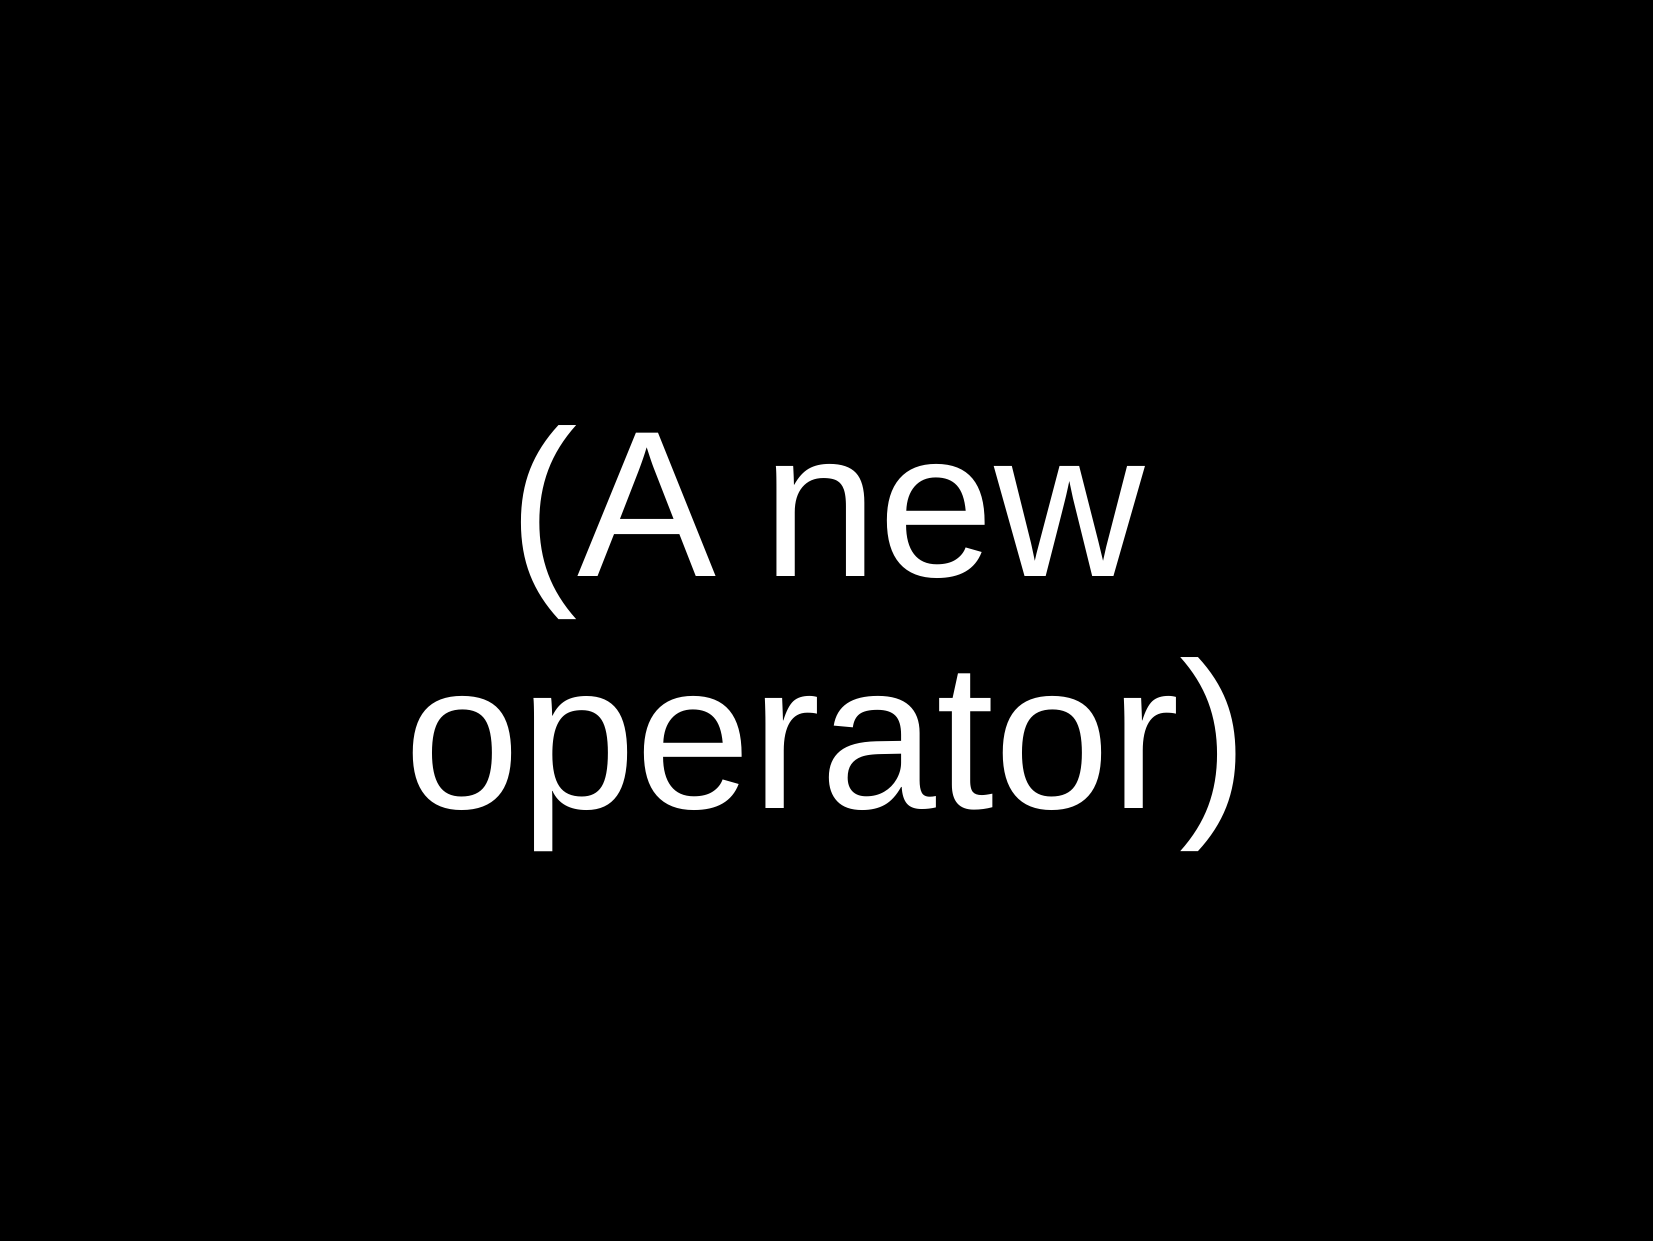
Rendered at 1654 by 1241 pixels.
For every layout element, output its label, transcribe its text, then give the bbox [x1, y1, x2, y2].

title (A new operator) [82, 101, 1571, 1140]
